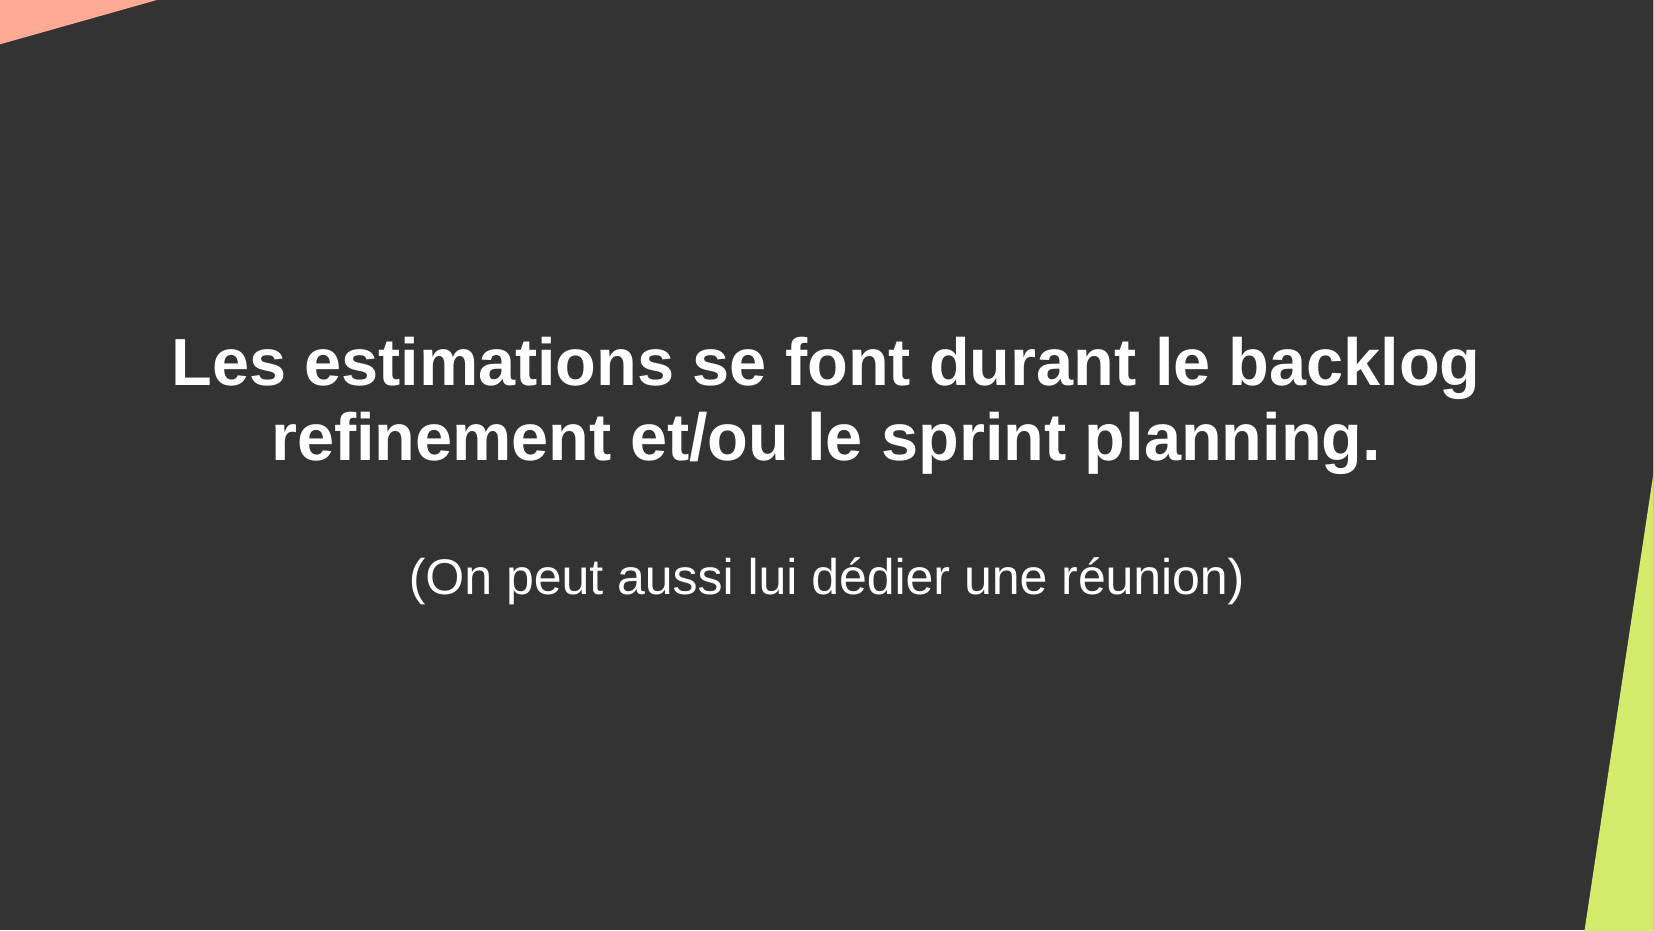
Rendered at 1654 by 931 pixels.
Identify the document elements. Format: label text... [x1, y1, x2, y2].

text_box [1584, 469, 1654, 931]
title Les estimations se font durant le backlog refinement et/ou le sprint planning. (On peut aussi lui dédier une réunion) [31, 325, 1622, 606]
text_box [0, 0, 157, 45]
